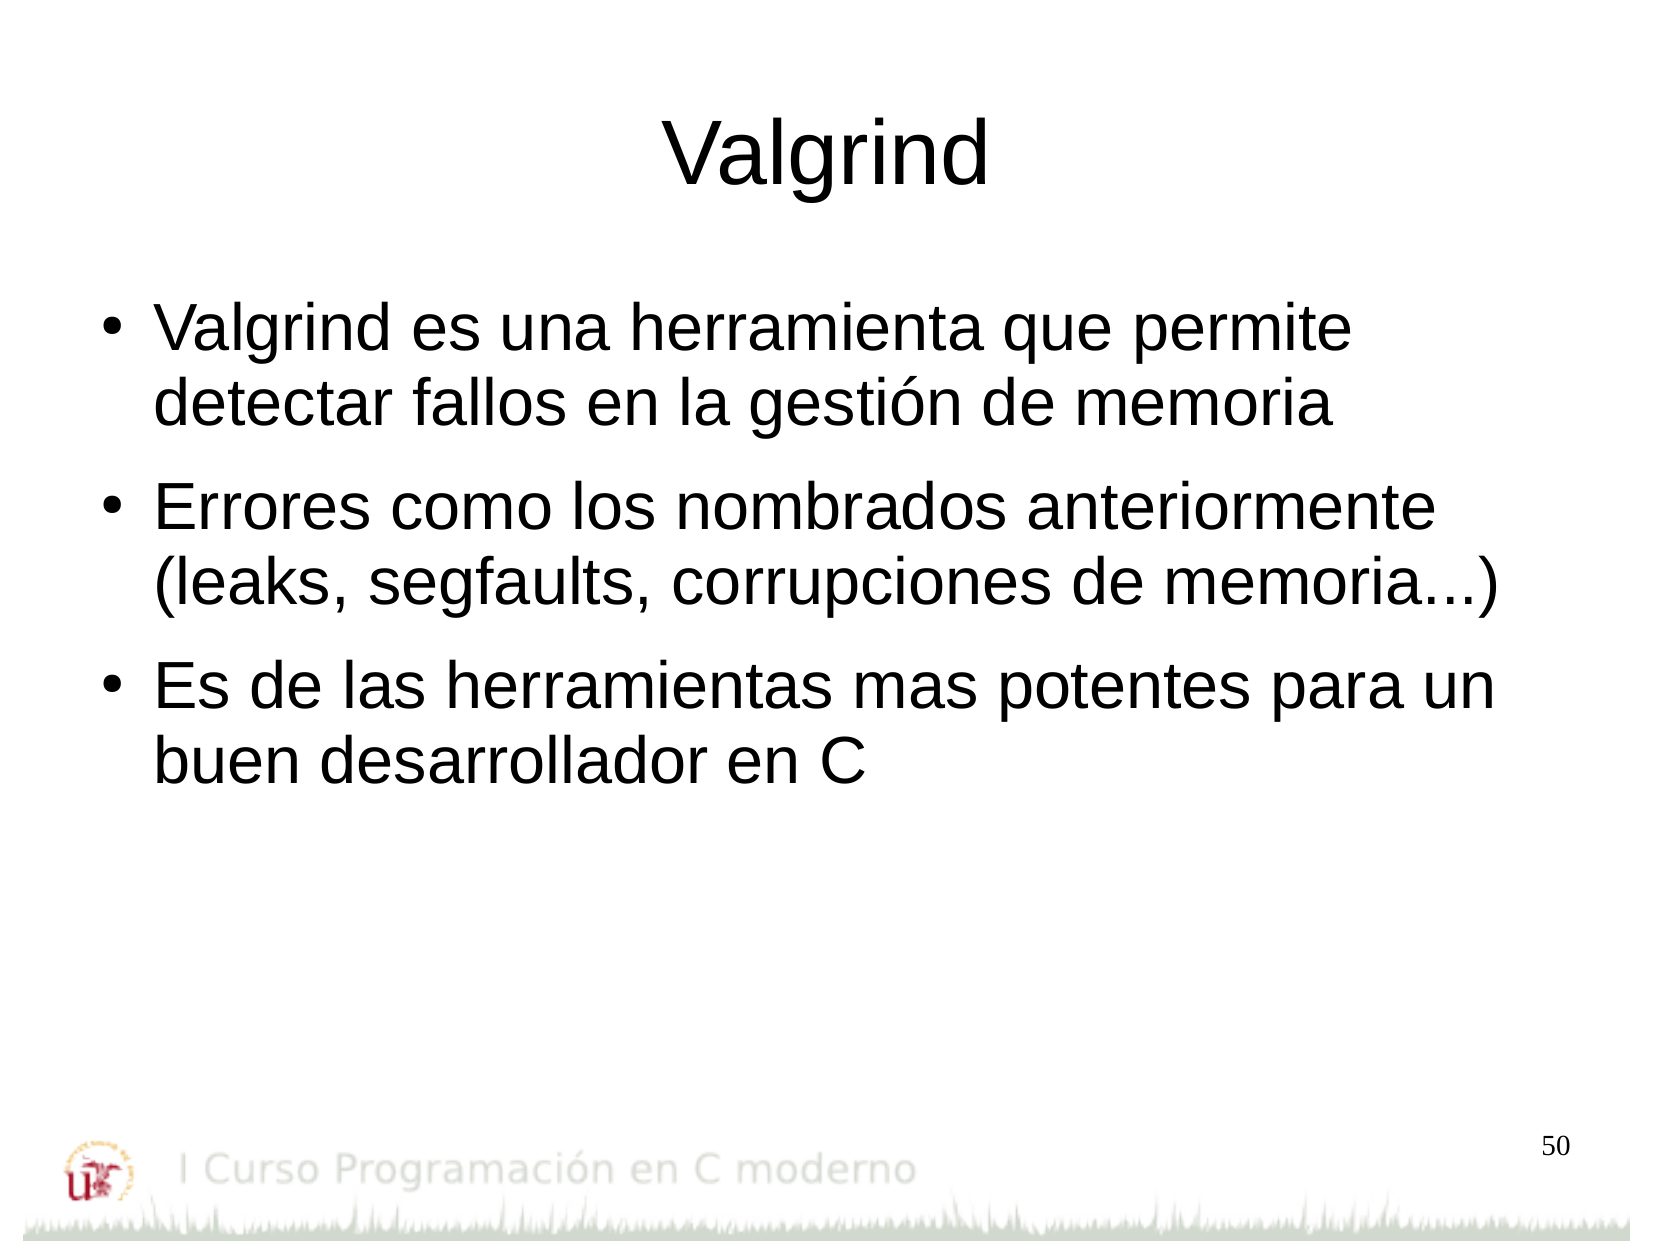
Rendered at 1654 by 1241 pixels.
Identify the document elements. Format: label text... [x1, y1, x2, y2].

picture [23, 1136, 1630, 1241]
title Valgrind [82, 49, 1571, 257]
list Valgrind es una herramienta que permite detectar fallos en la gestión de memoria Errores como los nombrados anteriormente (leaks, segfaults, corrupciones de memoria...) Es de las herramientas mas potentes para un buen desarrollador en C [82, 290, 1538, 1010]
